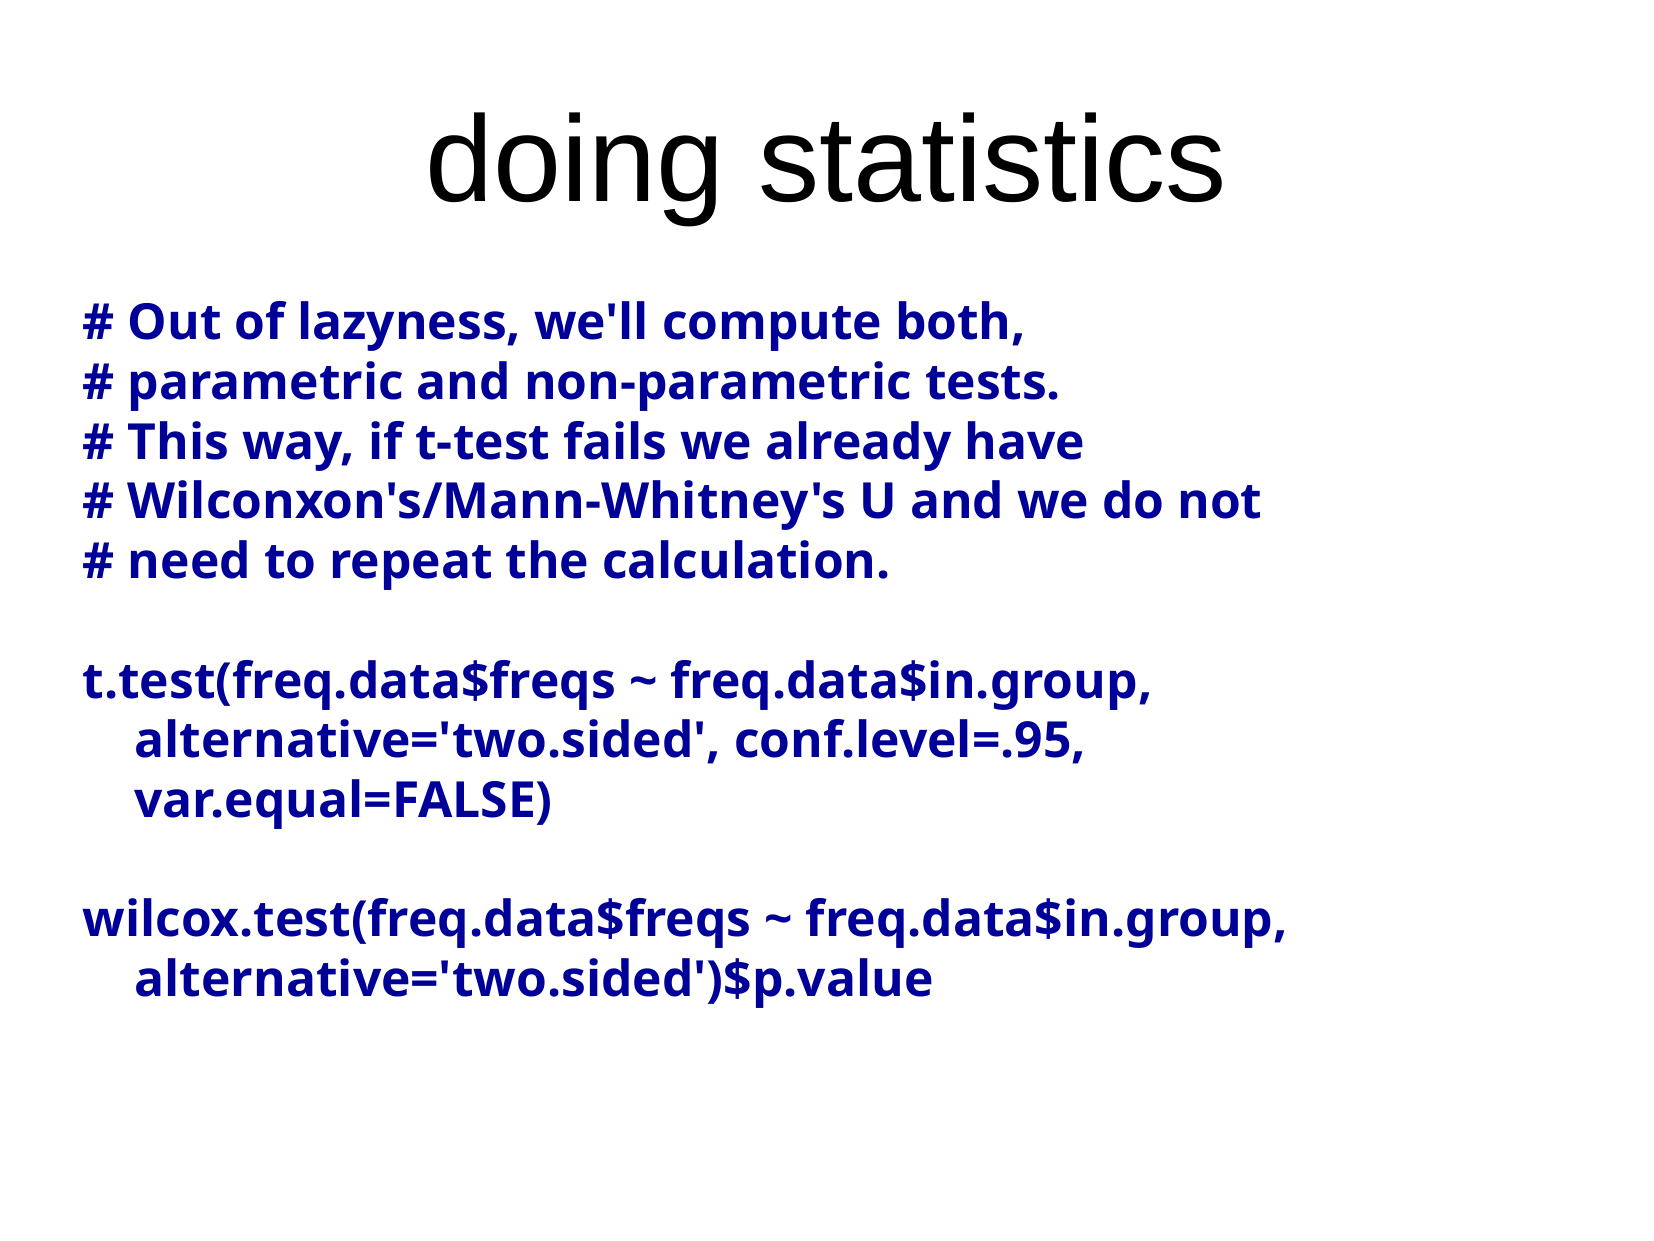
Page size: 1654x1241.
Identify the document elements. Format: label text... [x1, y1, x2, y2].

text_box # Out of lazyness, we'll compute both, # parametric and non-parametric tests. # This way, if t-test fails we already have # Wilconxon's/Mann-Whitney's U and we do not # need to repeat the calculation. t.test(freq.data$freqs ~ freq.data$in.group, alternative='two.sided', conf.level=.95, var.equal=FALSE) wilcox.test(freq.data$freqs ~ freq.data$in.group, alternative='two.sided')$p.value [82, 290, 1571, 1010]
text_box doing statistics [82, 49, 1571, 257]
